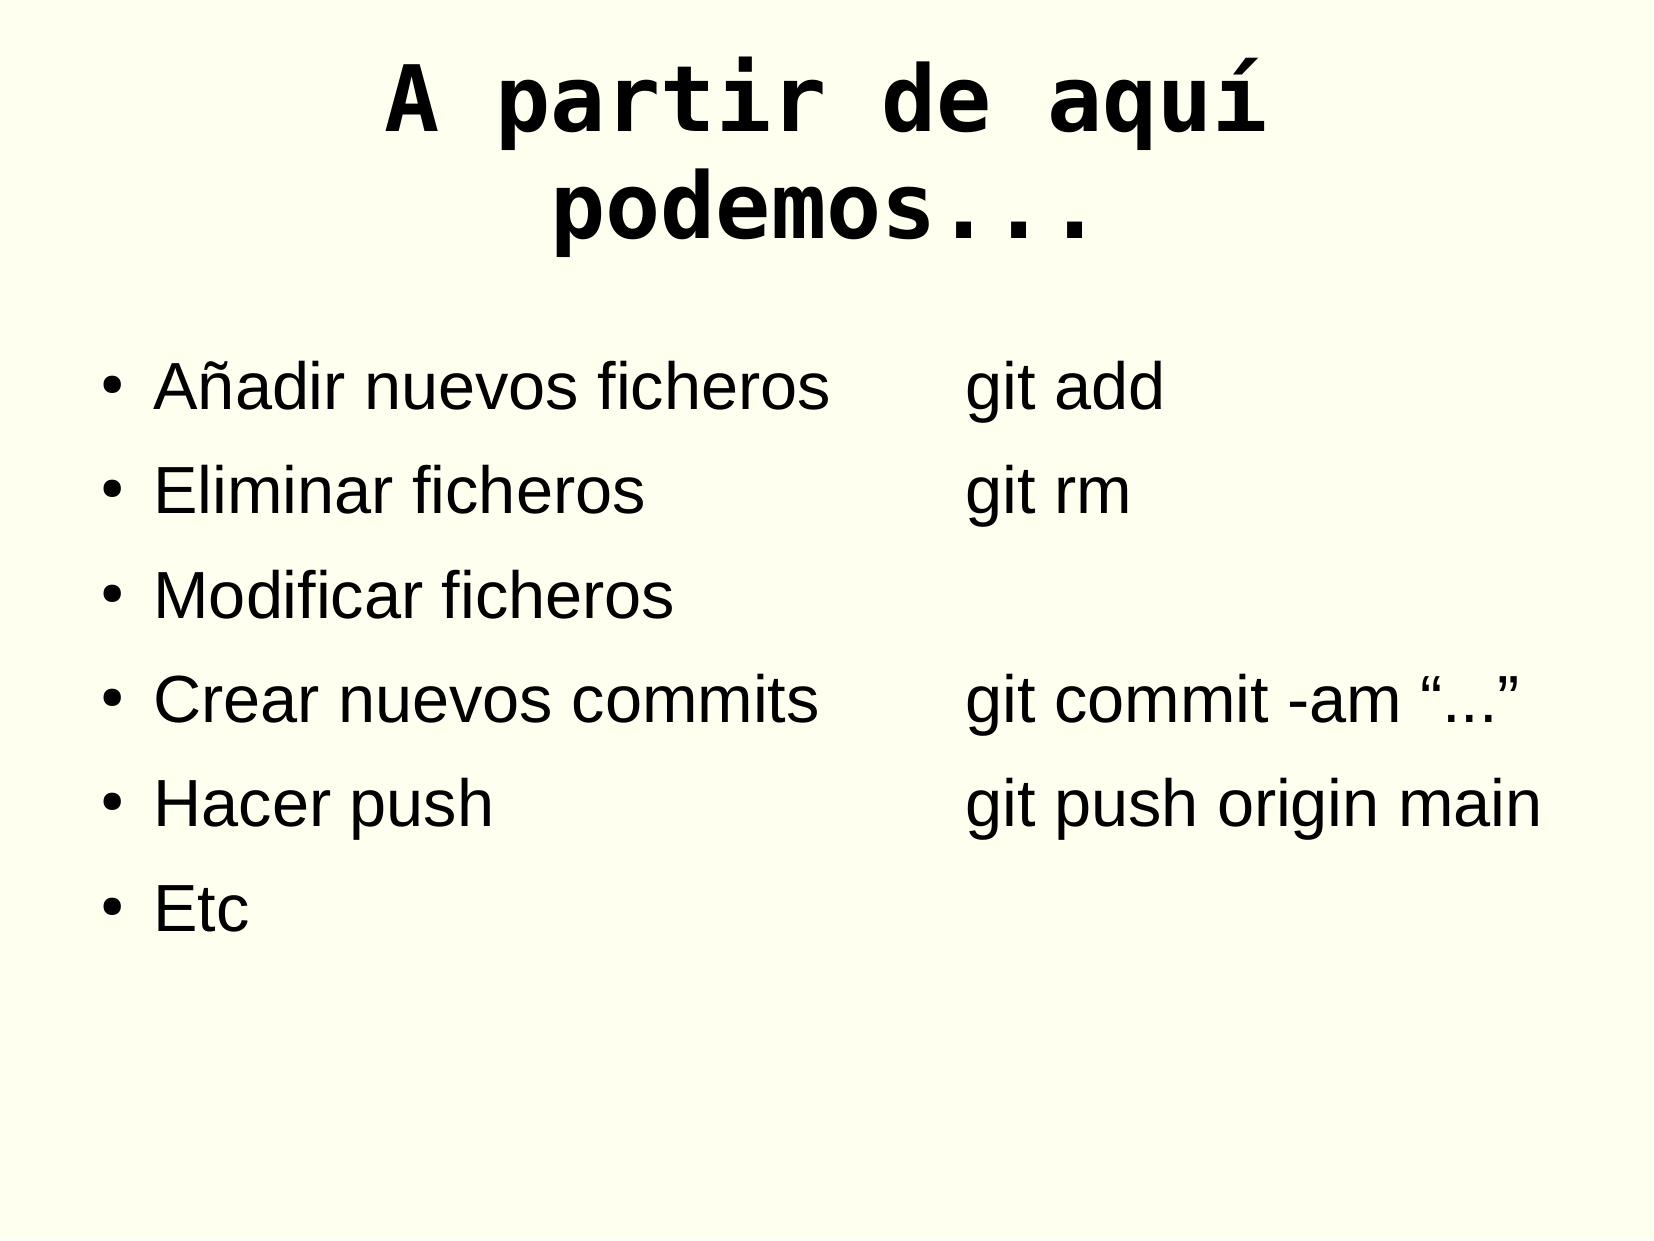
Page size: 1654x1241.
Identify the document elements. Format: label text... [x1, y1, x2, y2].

list Añadir nuevos ficheros git add Eliminar ficheros git rm Modificar ficheros Crear nuevos commits git commit -am “...” Hacer push git push origin main Etc [82, 349, 1571, 1069]
title A partir de aquí podemos... [82, 45, 1571, 261]
